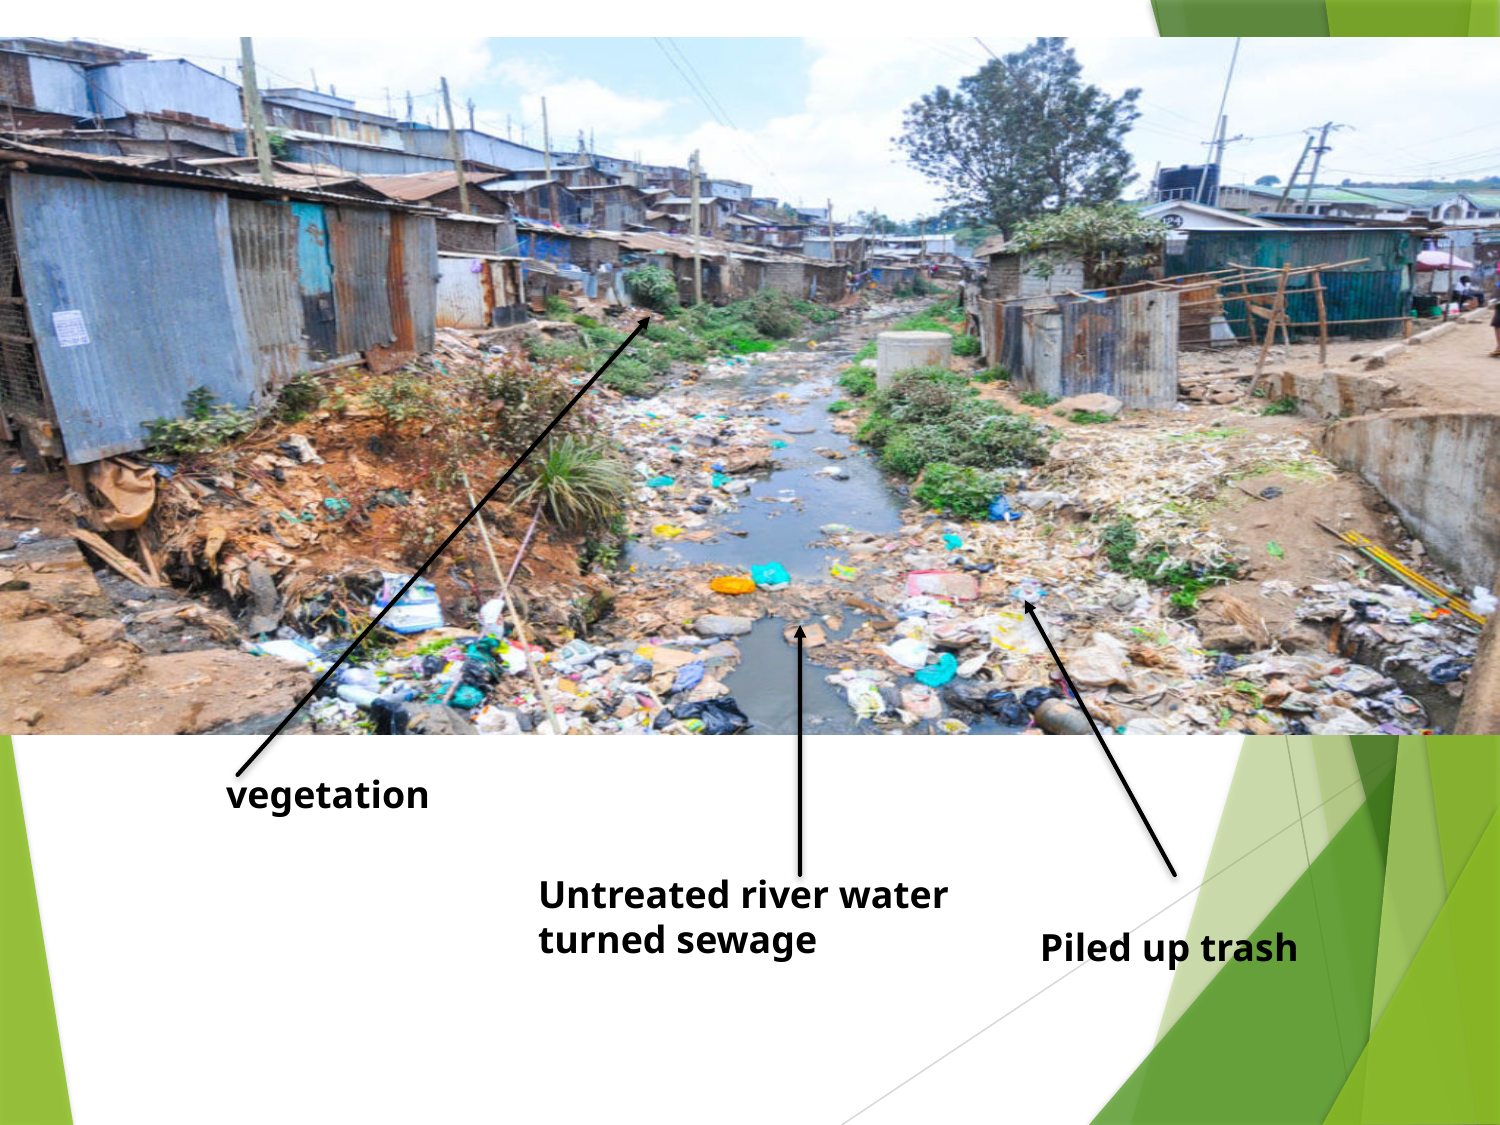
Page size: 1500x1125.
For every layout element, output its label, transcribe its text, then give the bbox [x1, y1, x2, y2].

text_box Untreated river water turned sewage [523, 863, 1025, 969]
text_box Piled up trash [1024, 916, 1325, 977]
text_box vegetation [211, 763, 674, 824]
picture [0, 37, 1500, 735]
